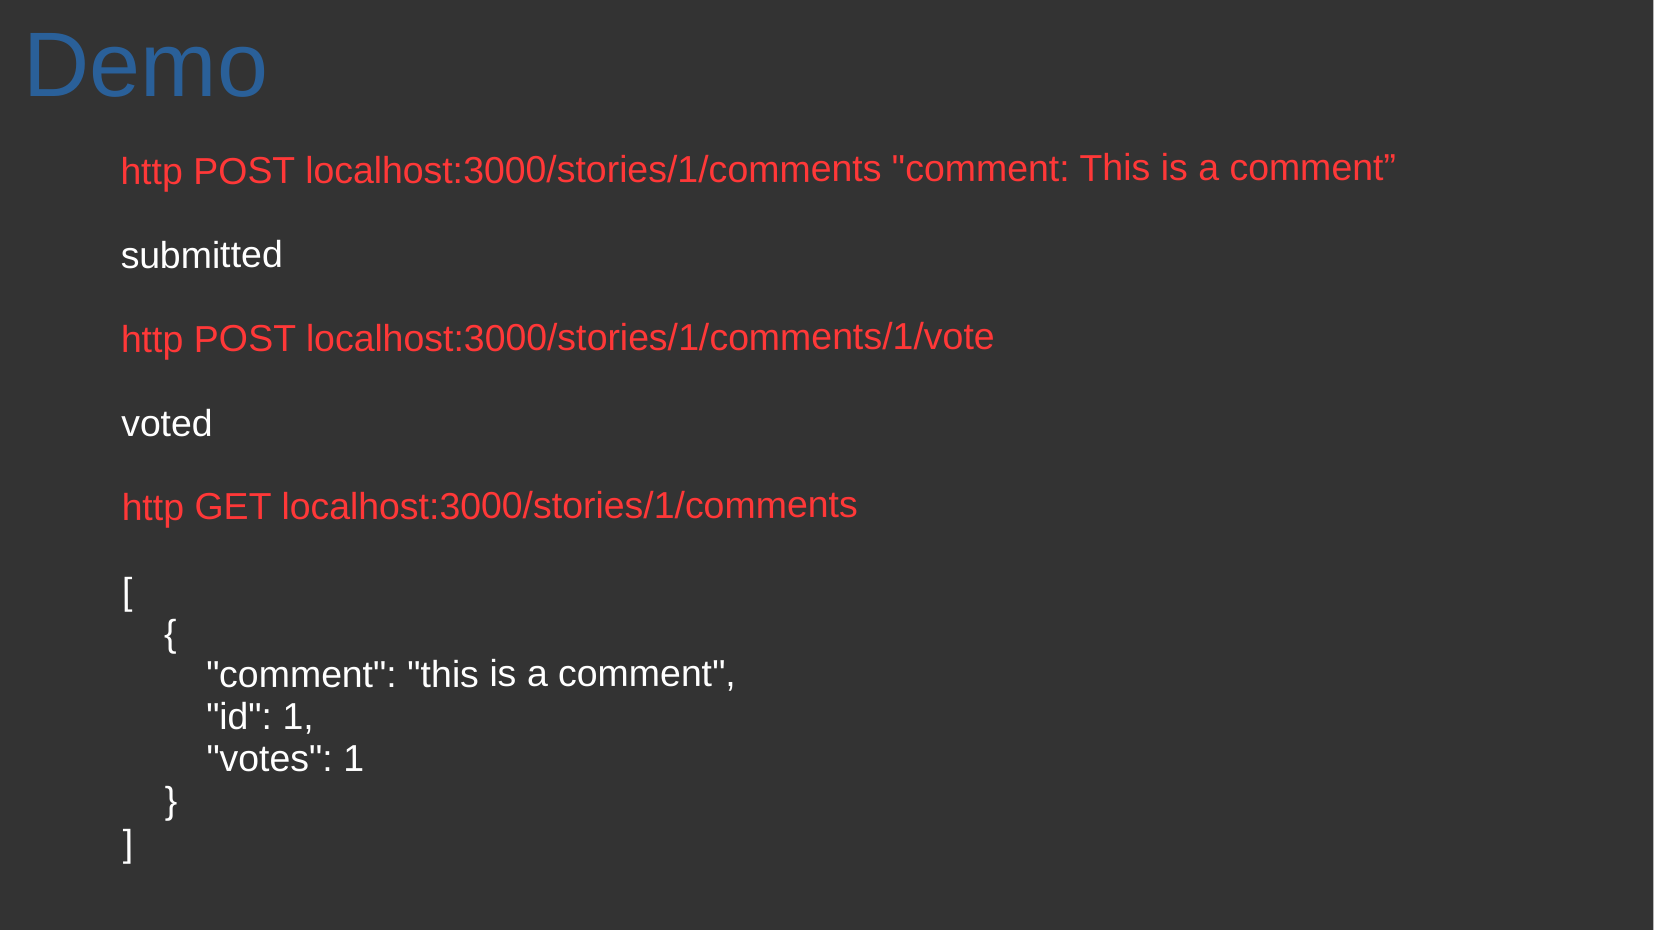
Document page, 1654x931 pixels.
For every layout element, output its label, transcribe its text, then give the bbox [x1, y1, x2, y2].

title Demo [23, 11, 1589, 119]
text_box http POST localhost:3000/stories/1/comments "comment: This is a comment” submitted http POST localhost:3000/stories/1/comments/1/vote voted http GET localhost:3000/stories/1/comments [ { "comment": "this is a comment", "id": 1, "votes": 1 } ] [105, 137, 1596, 931]
